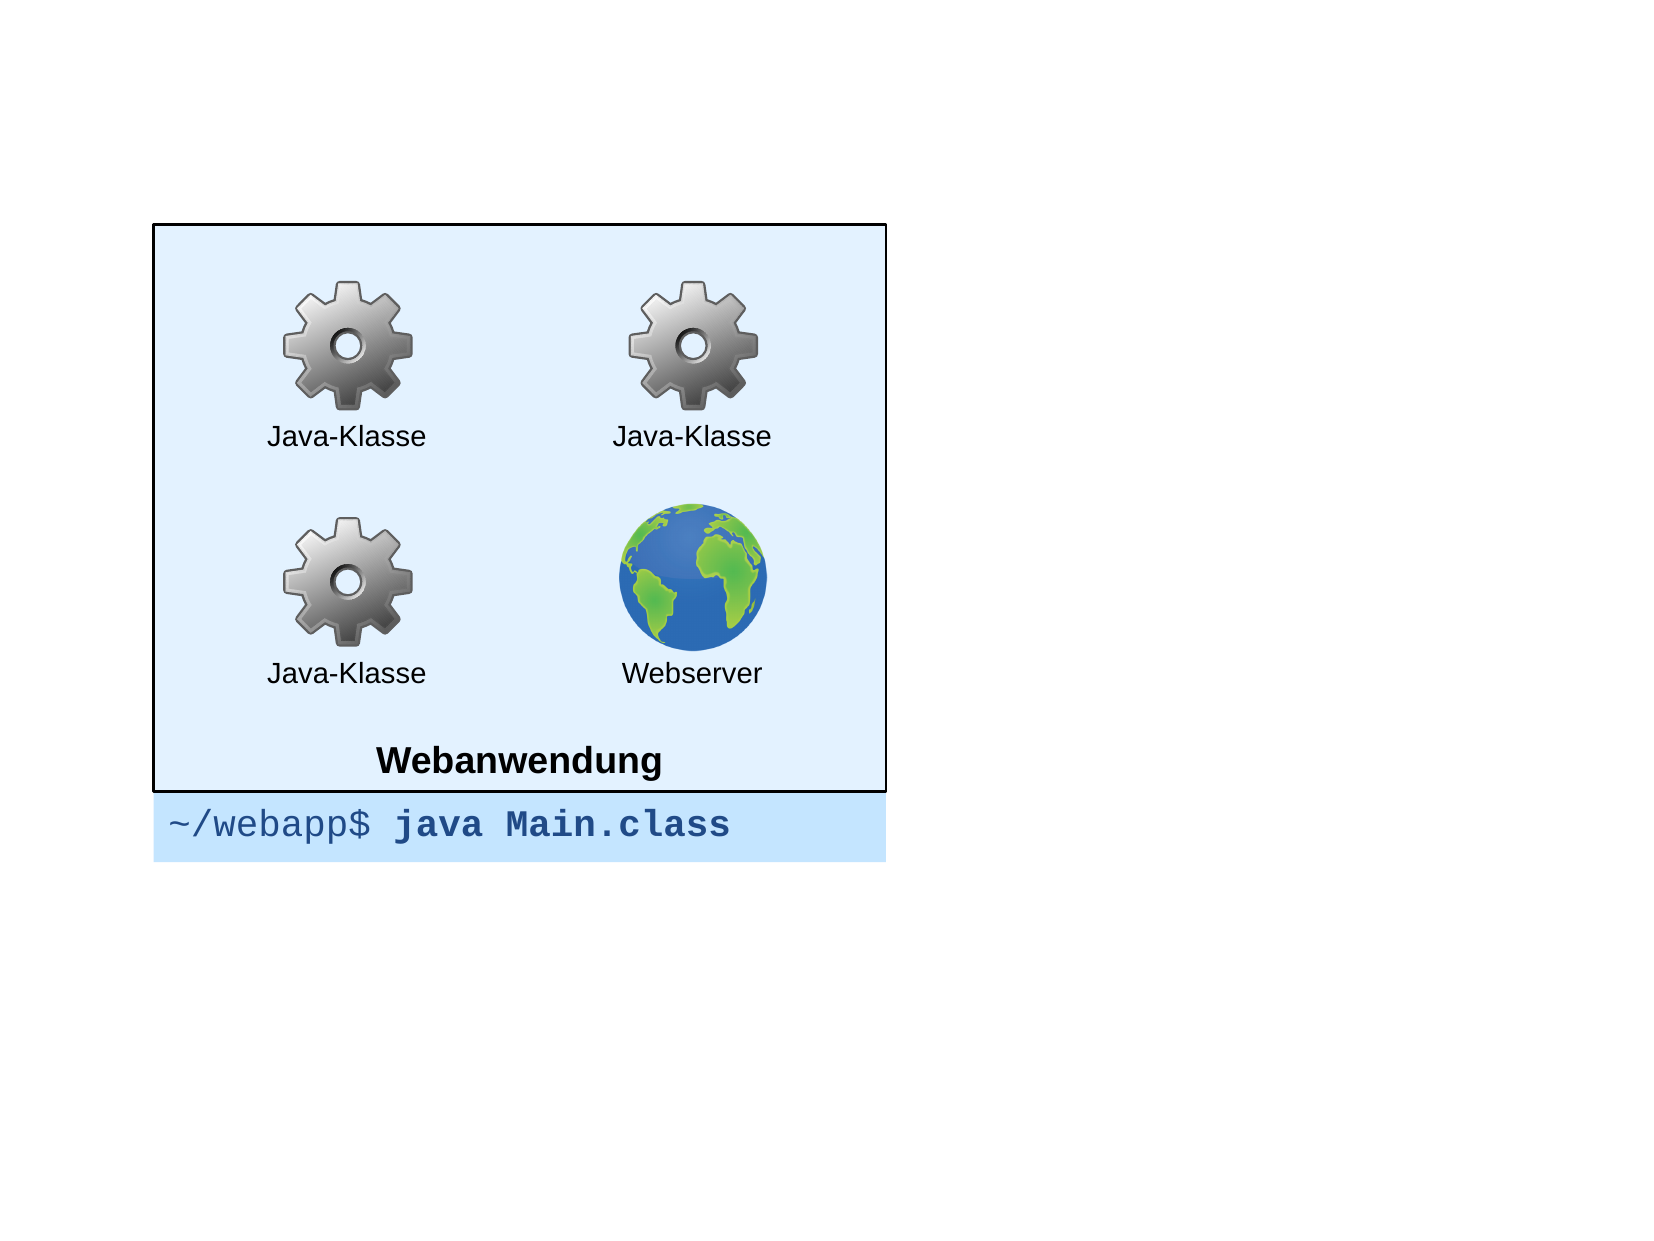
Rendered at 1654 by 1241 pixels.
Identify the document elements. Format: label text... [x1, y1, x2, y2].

text_box Java-Klasse [252, 413, 442, 461]
picture [263, 495, 431, 663]
picture [608, 258, 776, 427]
picture [602, 484, 783, 656]
text_box Webanwendung [153, 732, 886, 790]
text_box [153, 224, 886, 732]
text_box Webserver [607, 649, 778, 697]
text_box [153, 790, 886, 863]
picture [263, 258, 431, 427]
text_box ~/webapp$ java Main.class [153, 798, 791, 856]
text_box Java-Klasse [252, 649, 442, 697]
text_box Java-Klasse [597, 413, 788, 461]
